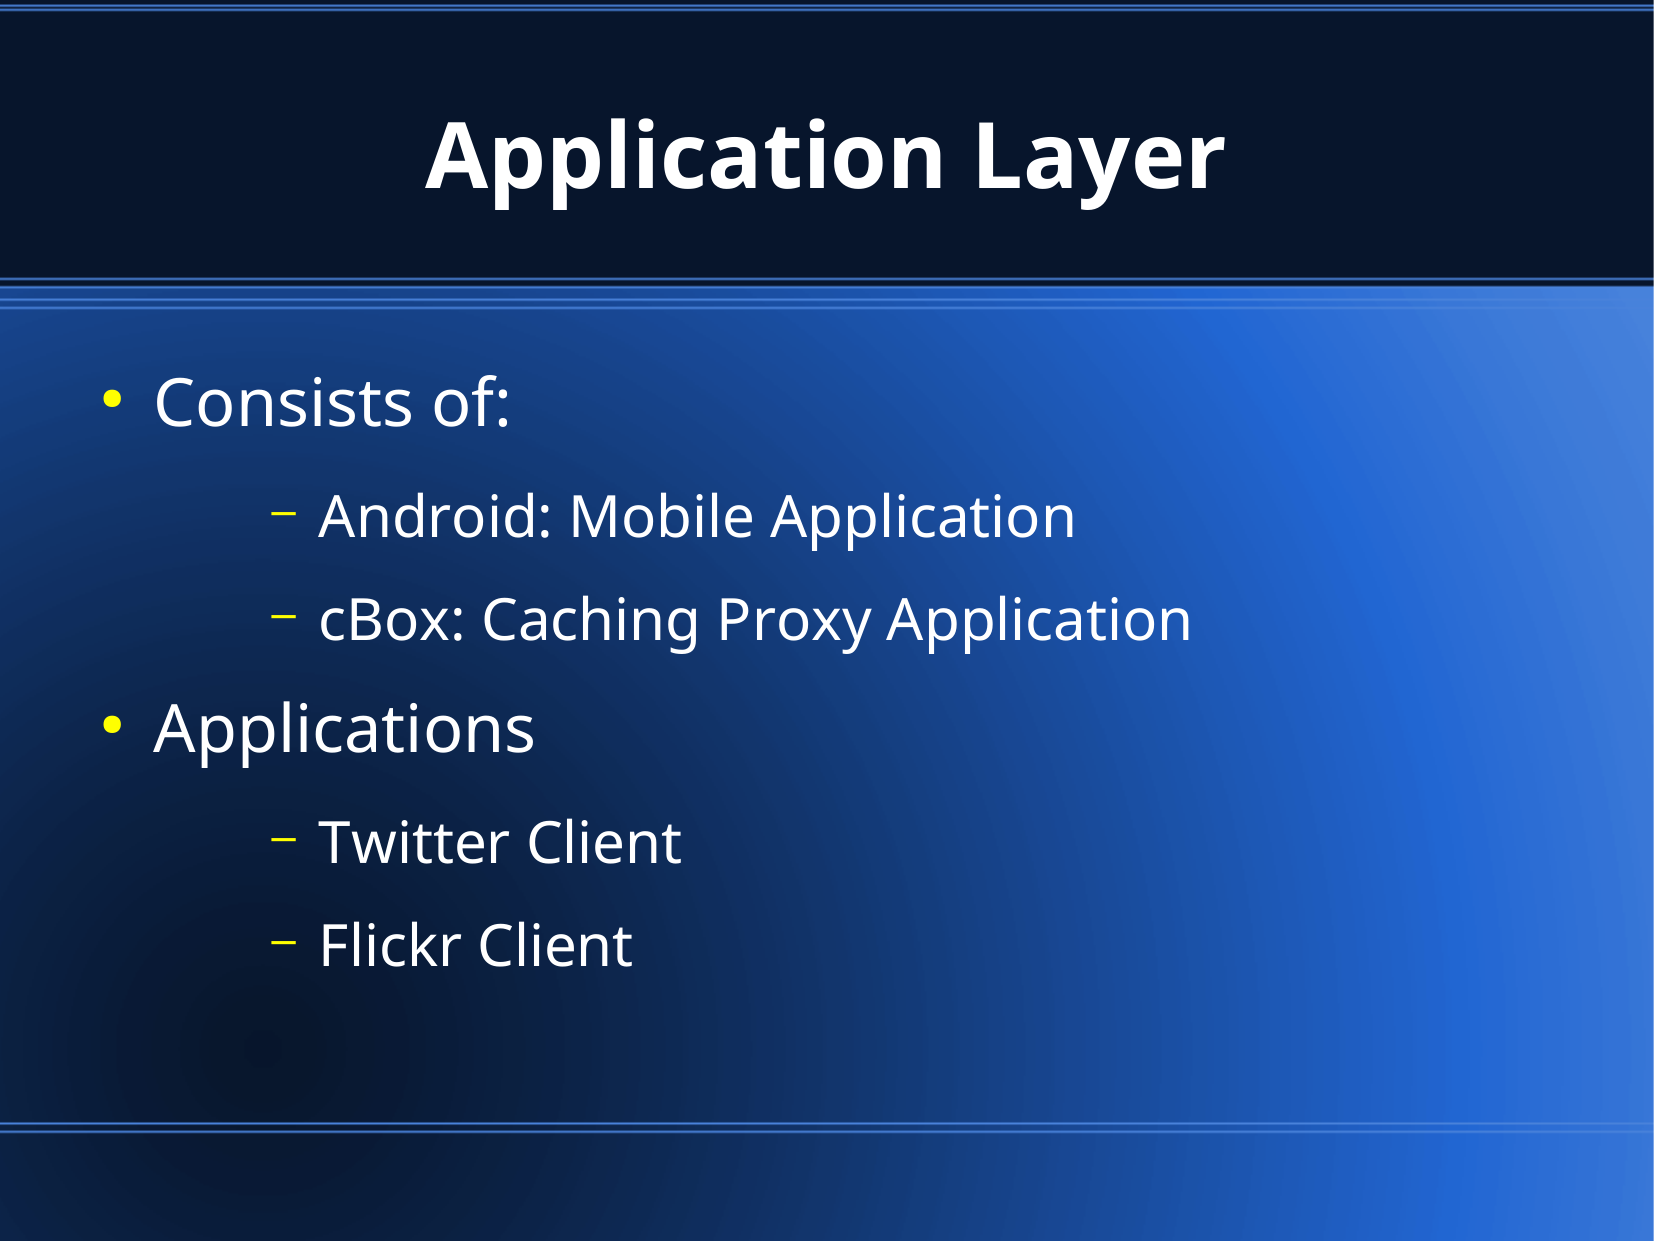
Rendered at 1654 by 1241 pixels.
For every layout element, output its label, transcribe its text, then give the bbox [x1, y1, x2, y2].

title Application Layer [82, 49, 1571, 257]
picture [0, 0, 1654, 1241]
list Consists of: Android: Mobile Application cBox: Caching Proxy Application Applications Twitter Client Flickr Client [82, 355, 1571, 1058]
